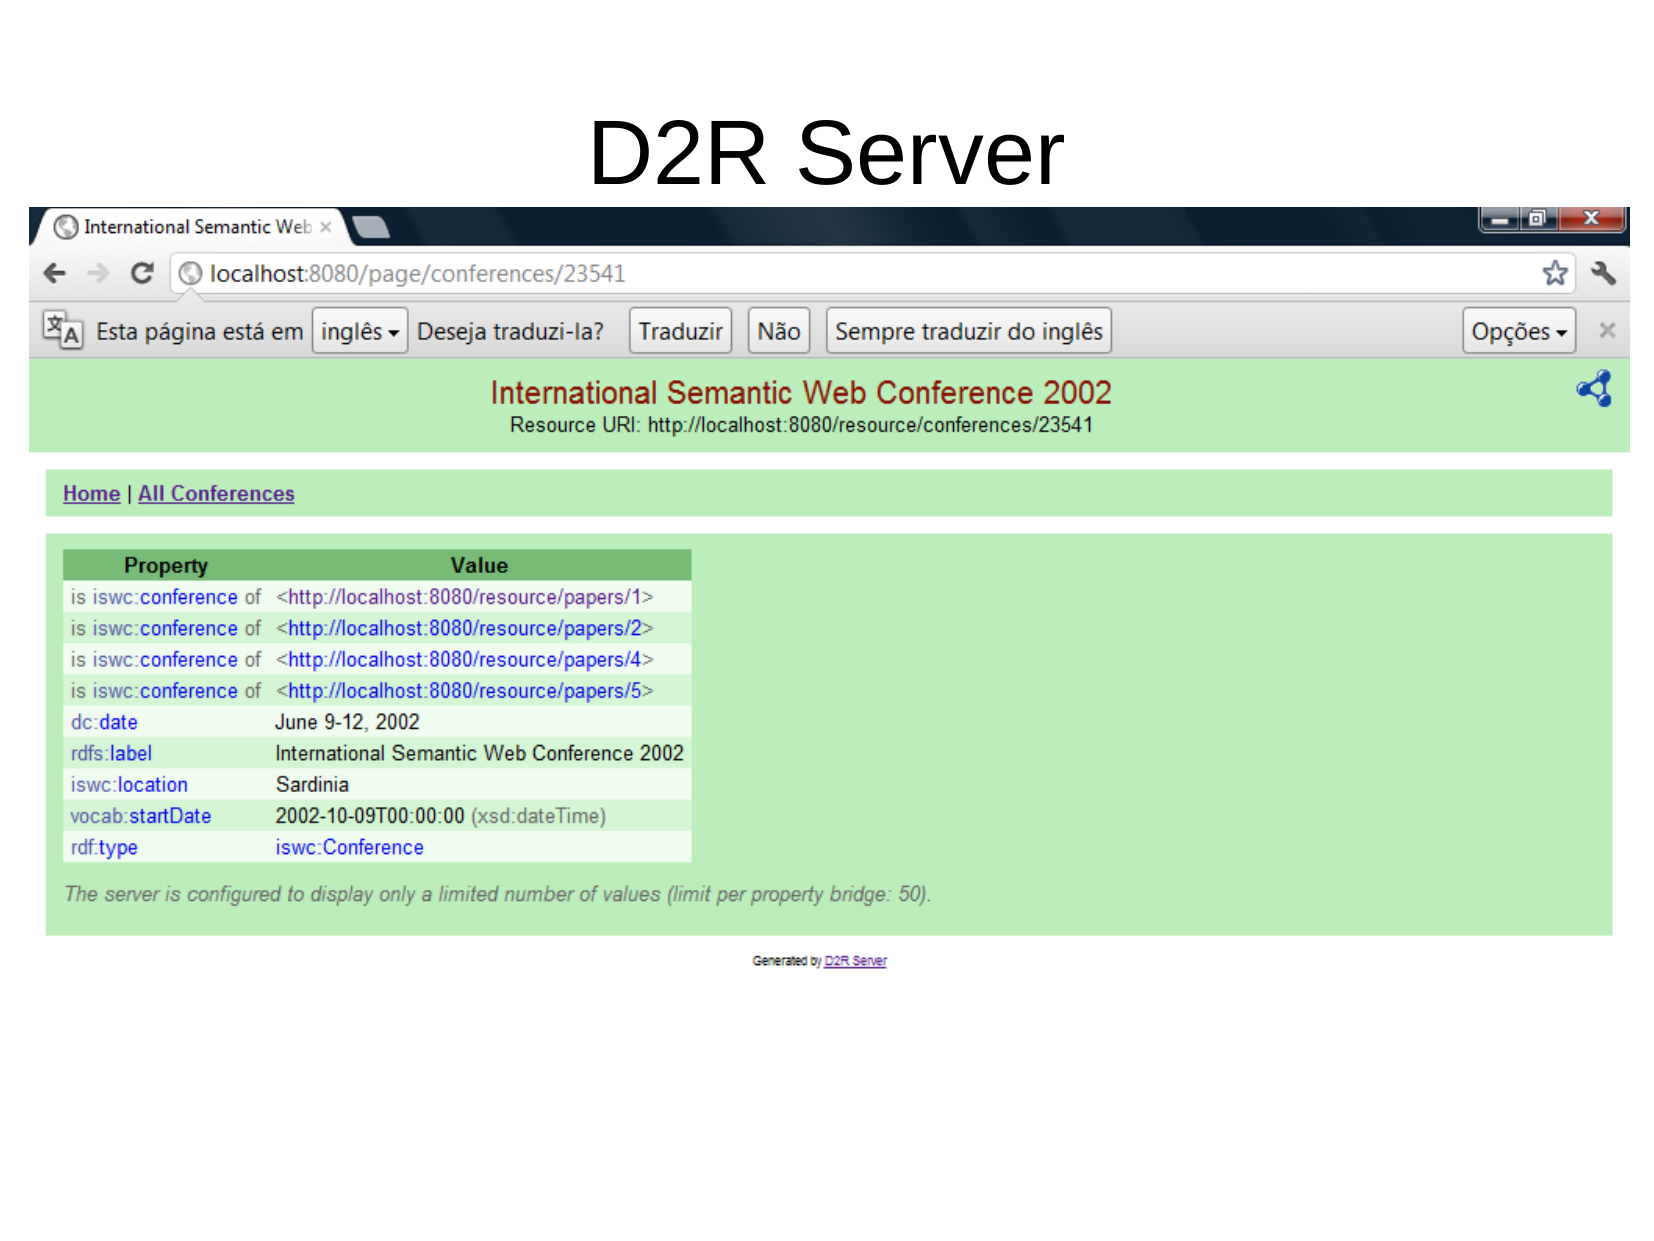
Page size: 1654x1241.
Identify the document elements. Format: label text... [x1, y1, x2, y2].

picture [29, 207, 1630, 975]
title D2R Server [82, 56, 1571, 207]
